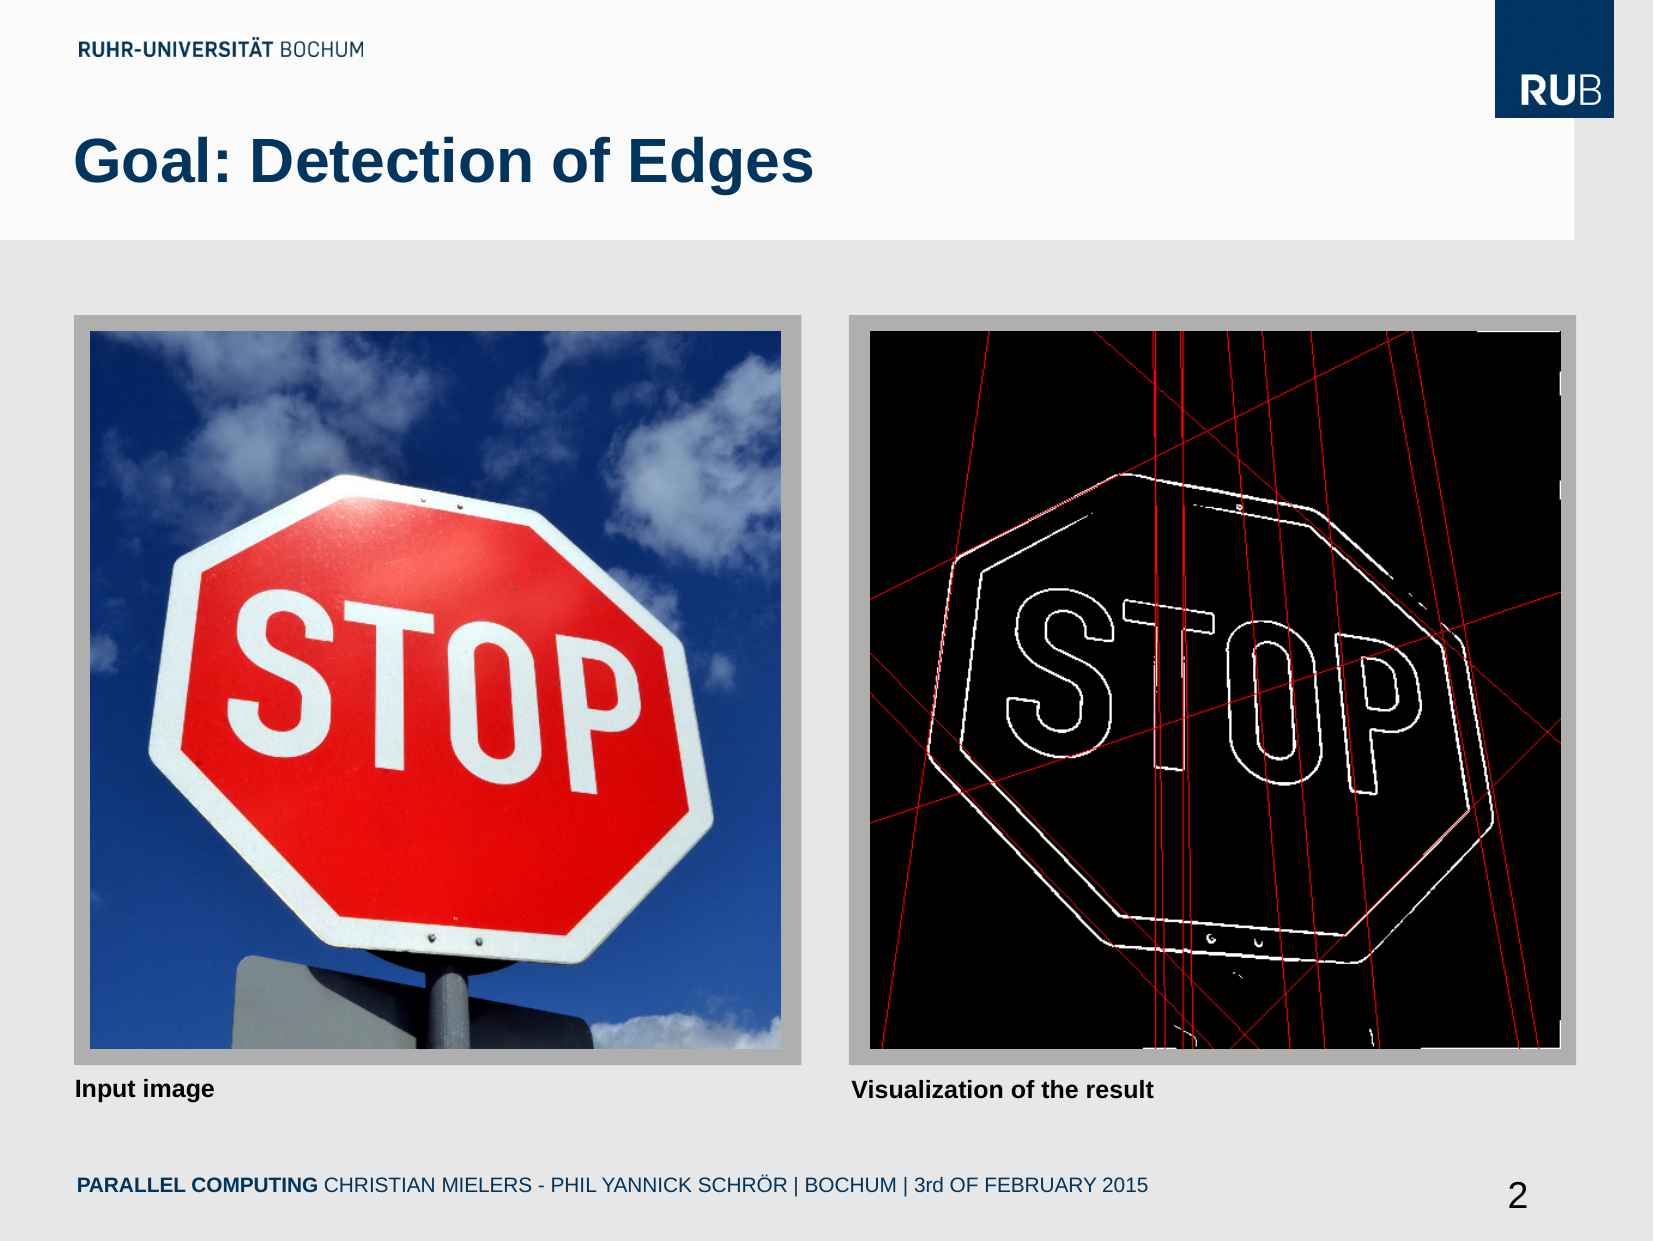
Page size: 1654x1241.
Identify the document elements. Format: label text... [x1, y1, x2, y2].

text_box Goal: Detection of Edges [73, 120, 1257, 196]
text_box [848, 315, 1577, 1066]
text_box Visualization of the result [851, 1073, 1577, 1104]
text_box PARALLEL COMPUTING CHRISTIAN MIELERS - PHIL YANNICK SCHRÖR | BOCHUM | 3rd OF FEBRUARY 2015 [76, 1171, 1460, 1197]
picture [1495, 0, 1614, 118]
text_box Input image [74, 1072, 800, 1103]
picture [870, 331, 1561, 1049]
text_box [74, 315, 802, 1066]
picture [90, 331, 781, 1049]
picture [79, 37, 363, 57]
